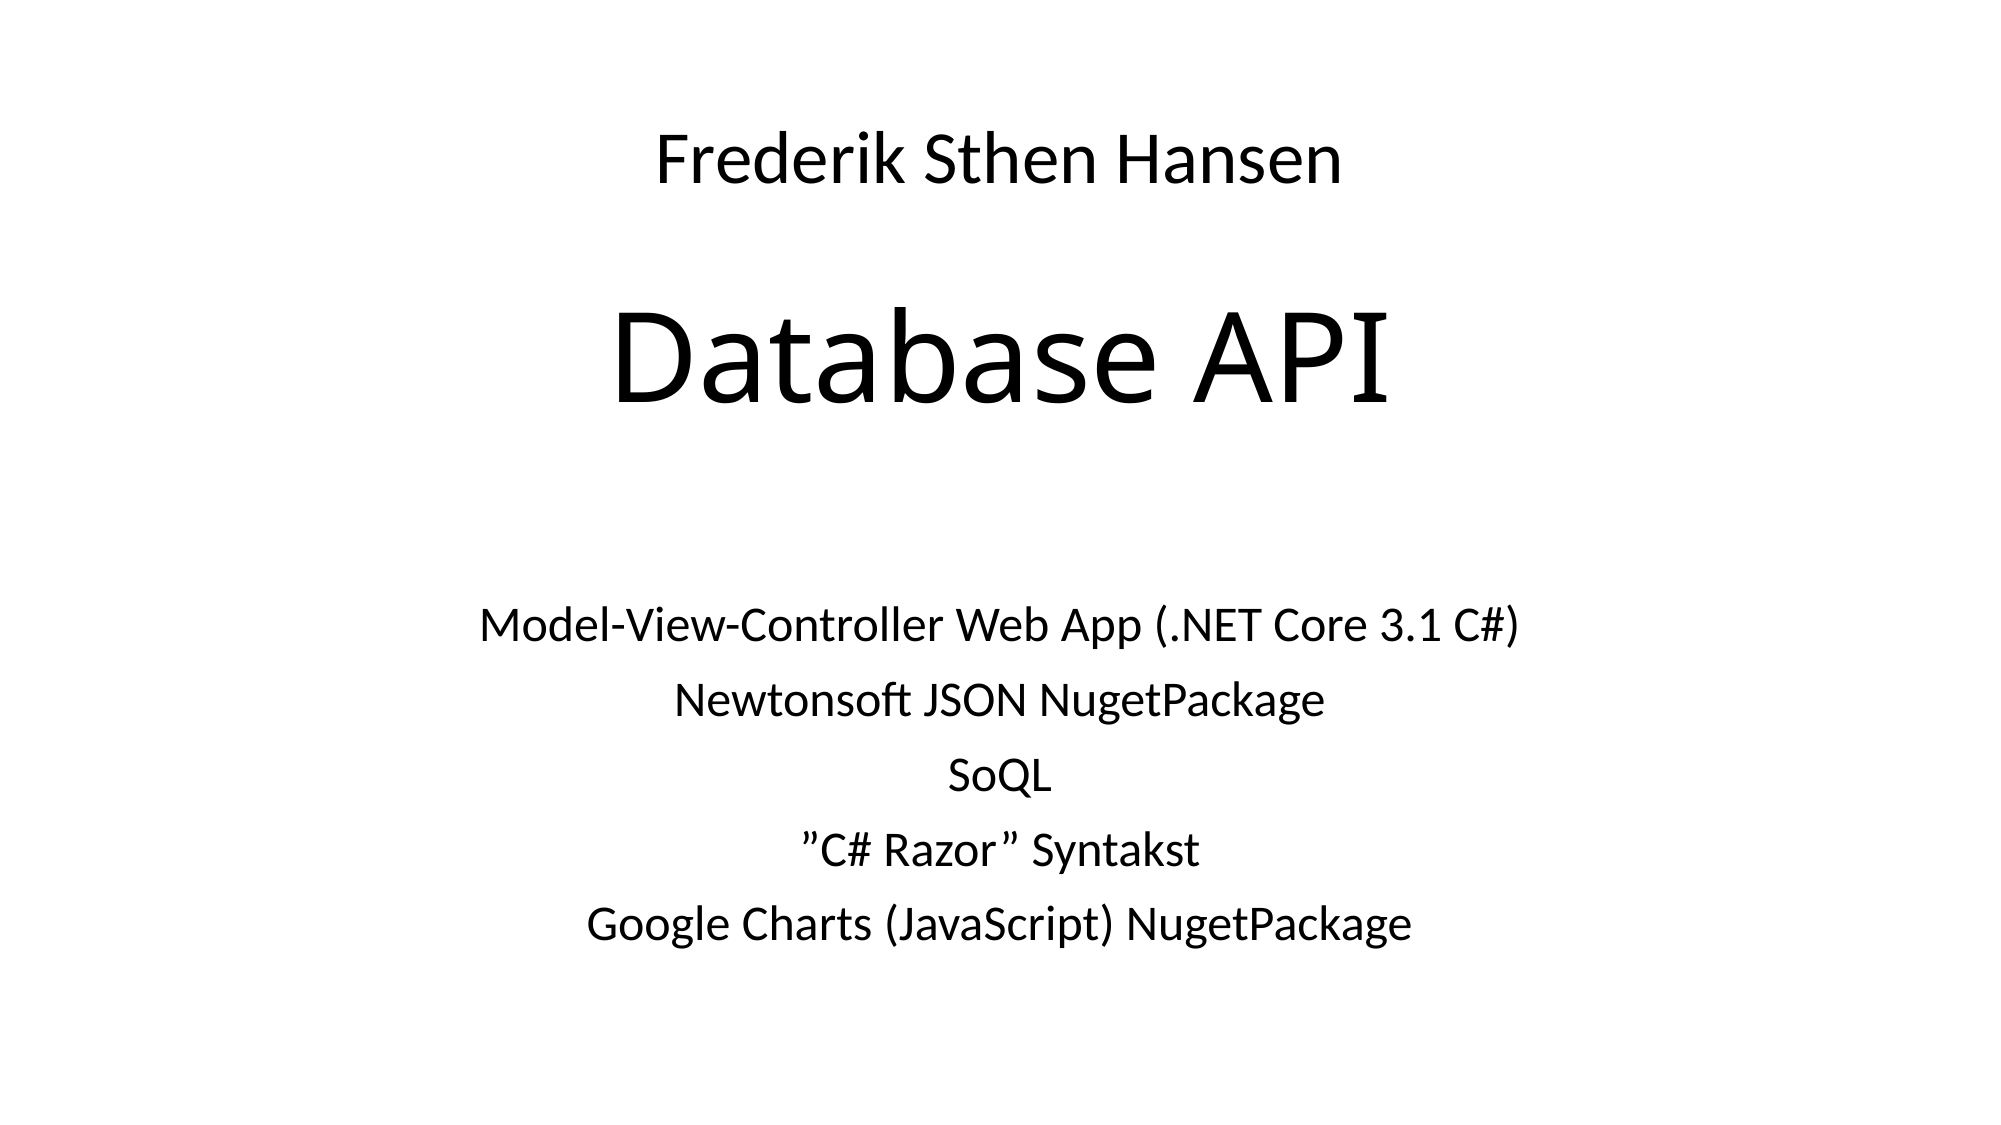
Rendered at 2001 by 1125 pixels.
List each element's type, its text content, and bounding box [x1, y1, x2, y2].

text_box Frederik Sthen Hansen [601, 101, 1399, 208]
subtitle Model-View-Controller Web App (.NET Core 3.1 C#) Newtonsoft JSON NugetPackage SoQL ”C# Razor” Syntakst Google Charts (JavaScript) NugetPackage [249, 590, 1750, 987]
title Database API [249, 224, 1750, 438]
